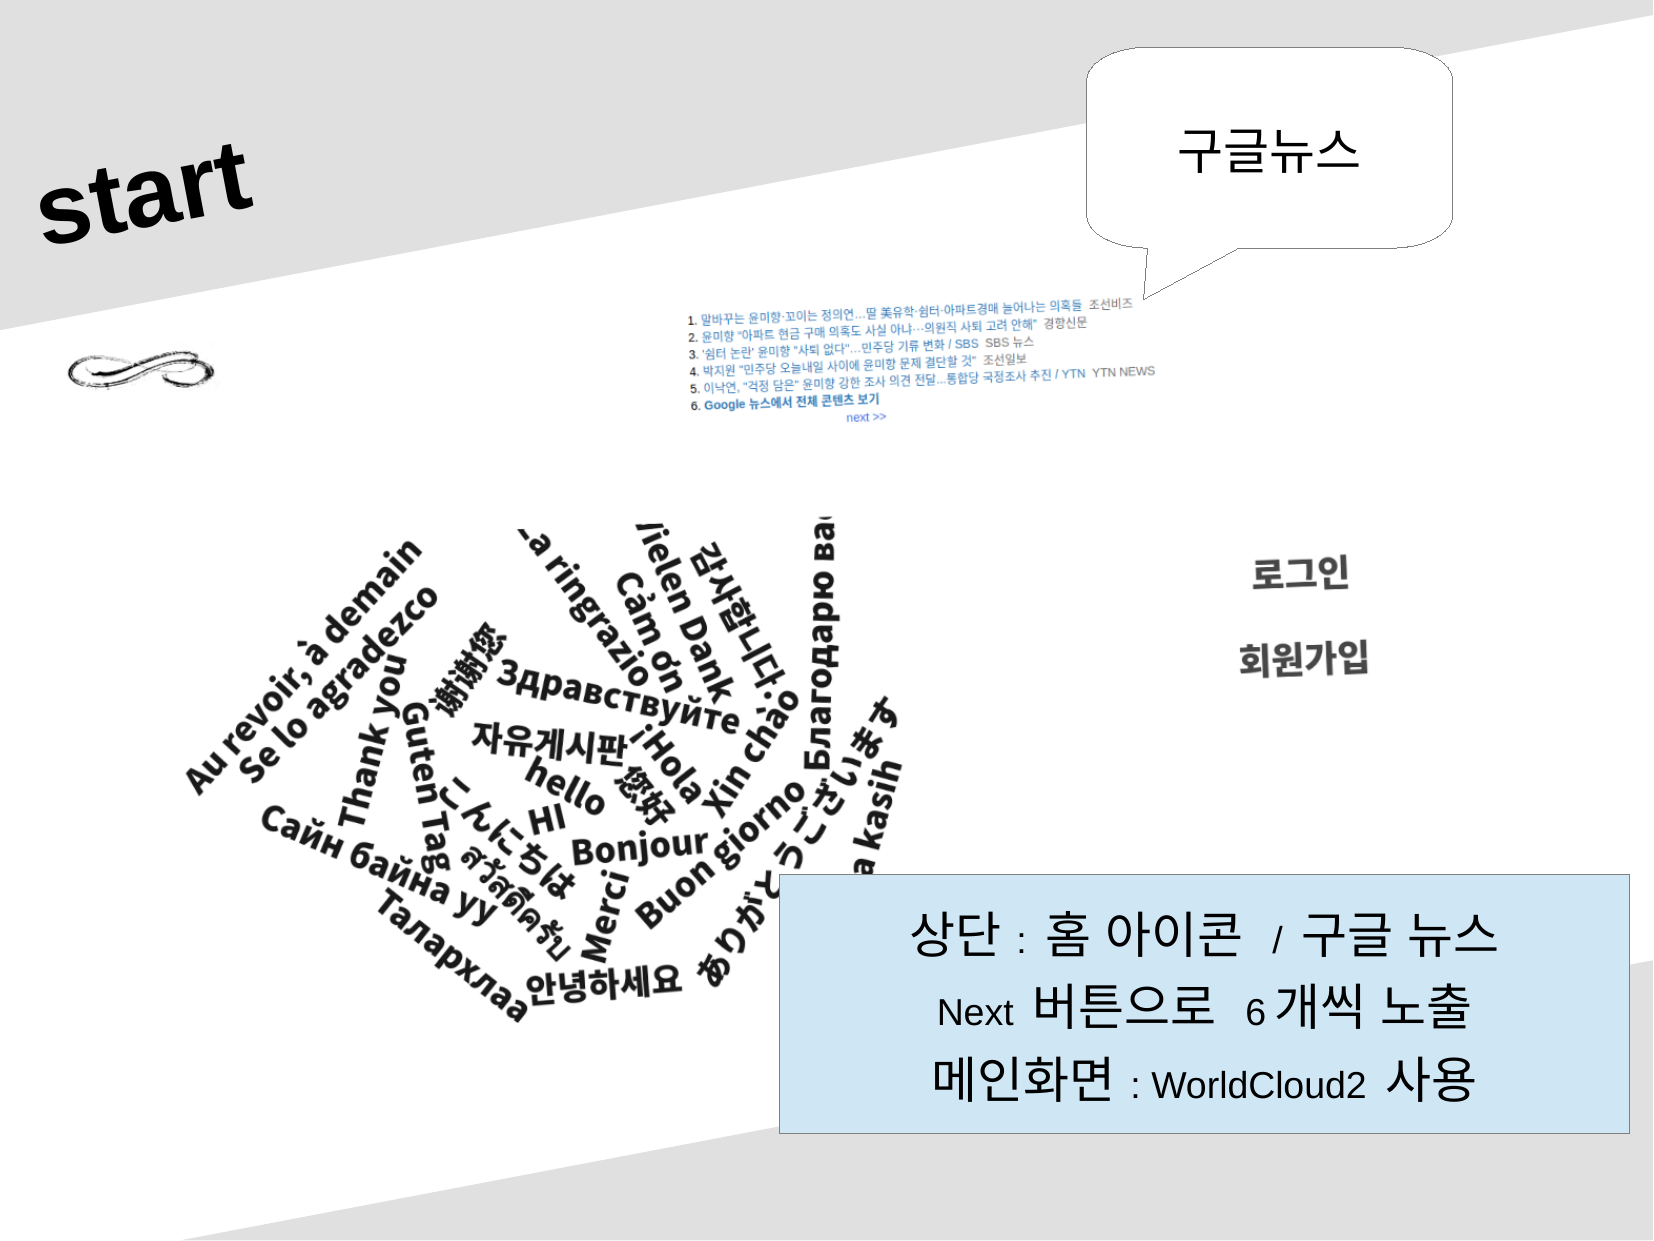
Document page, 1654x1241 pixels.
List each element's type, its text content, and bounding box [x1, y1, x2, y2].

text_box 구글뉴스 [1086, 47, 1453, 300]
text_box 상단: 홈 아이콘 / 구글 뉴스 Next 버튼으로 6개씩 노출 메인화면: WorldCloud2 사용 [779, 874, 1630, 1134]
title start [16, 0, 1518, 315]
picture [30, 269, 1461, 1040]
